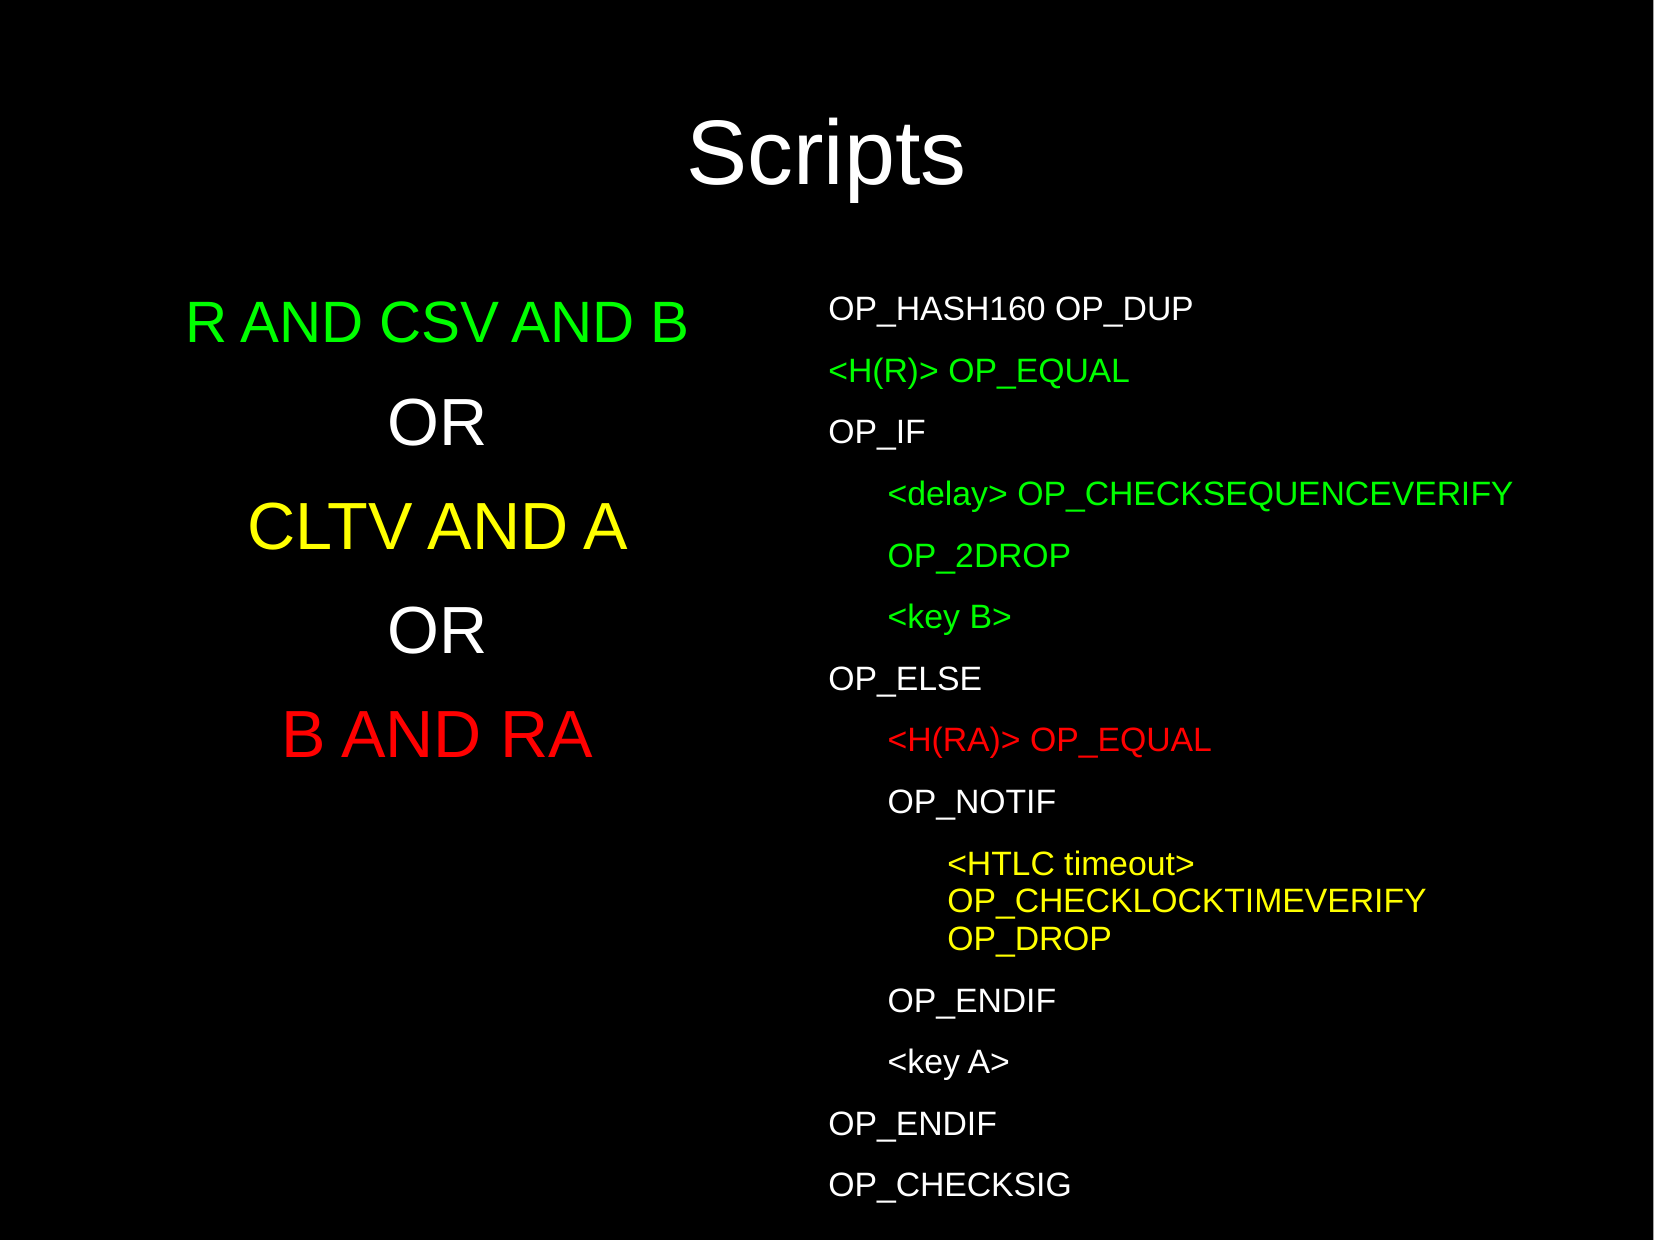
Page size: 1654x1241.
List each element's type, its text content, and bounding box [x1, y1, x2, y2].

list R AND CSV AND B OR CLTV AND A OR B AND RA [82, 290, 793, 1010]
list OP_HASH160 OP_DUP <H(R)> OP_EQUAL OP_IF <delay> OP_CHECKSEQUENCEVERIFY OP_2DROP <key B> OP_ELSE <H(RA)> OP_EQUAL OP_NOTIF <HTLC timeout> OP_CHECKLOCKTIMEVERIFY OP_DROP OP_ENDIF <key A> OP_ENDIF OP_CHECKSIG [828, 290, 1539, 1205]
title Scripts [82, 49, 1571, 257]
